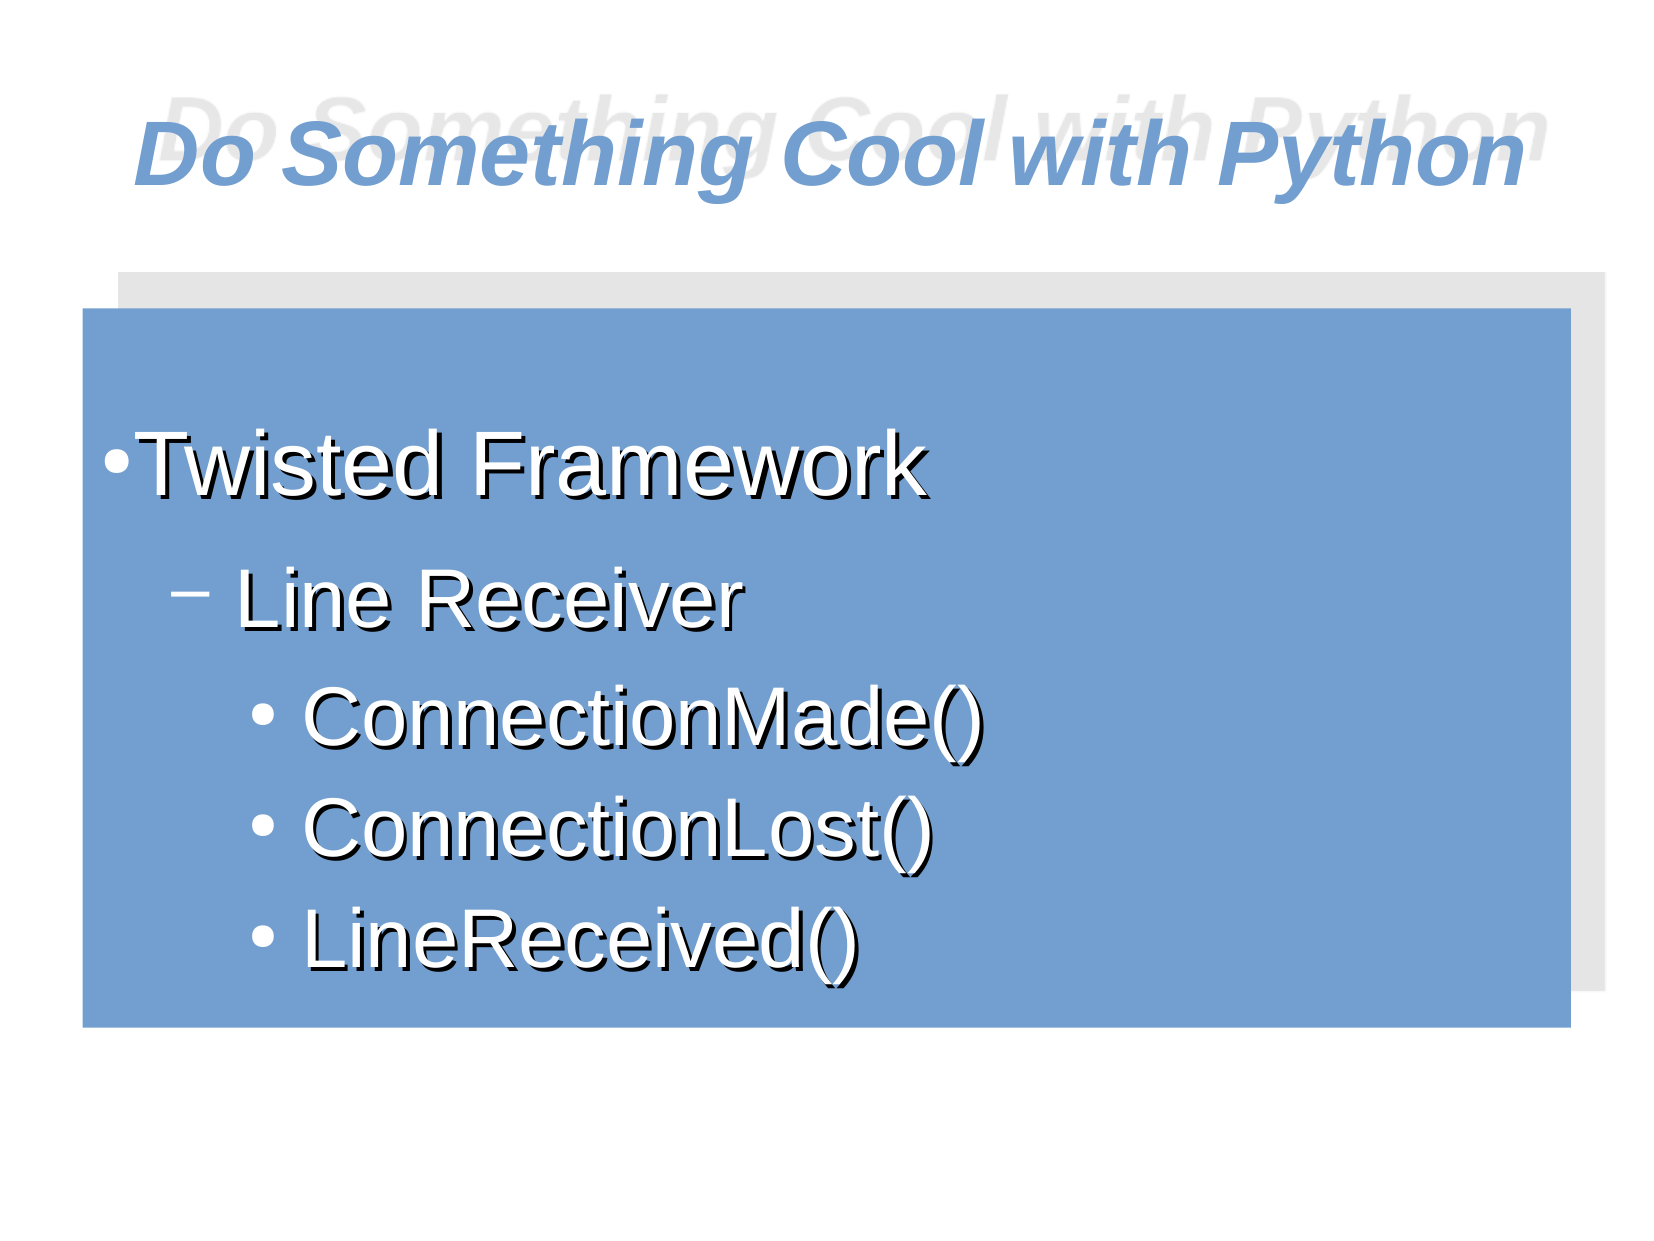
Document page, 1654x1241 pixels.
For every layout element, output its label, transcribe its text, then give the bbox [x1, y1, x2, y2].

title Do Something Cool with Python [87, 50, 1576, 258]
list Twisted Framework Line Receiver ConnectionMade() ConnectionLost() LineReceived() [82, 308, 1571, 1028]
